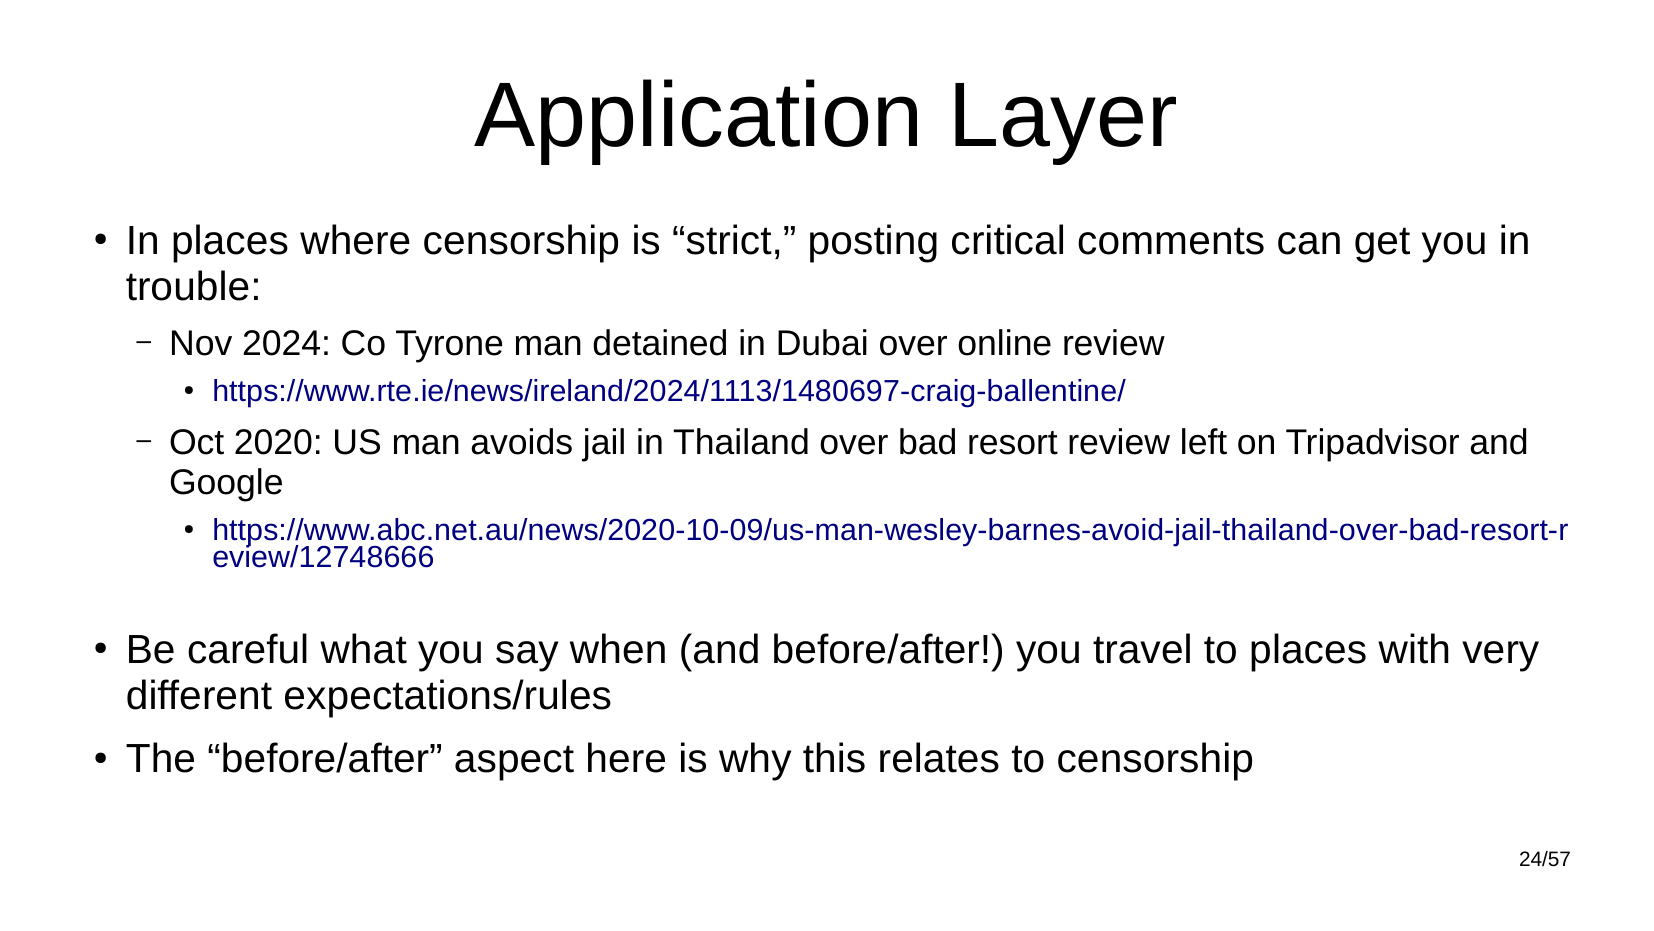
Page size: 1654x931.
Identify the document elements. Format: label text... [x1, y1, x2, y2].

title Application Layer [82, 37, 1571, 193]
list In places where censorship is “strict,” posting critical comments can get you in trouble: Nov 2024: Co Tyrone man detained in Dubai over online review https://www.rte.ie/news/ireland/2024/1113/1480697-craig-ballentine/ Oct 2020: US man avoids jail in Thailand over bad resort review left on Tripadvisor and Google https://www.abc.net.au/news/2020-10-09/us-man-wesley-barnes-avoid-jail-thailand-over-bad-resort-review/12748666 Be careful what you say when (and before/after!) you travel to places with very different expectations/rules The “before/after” aspect here is why this relates to censorship [82, 217, 1571, 758]
